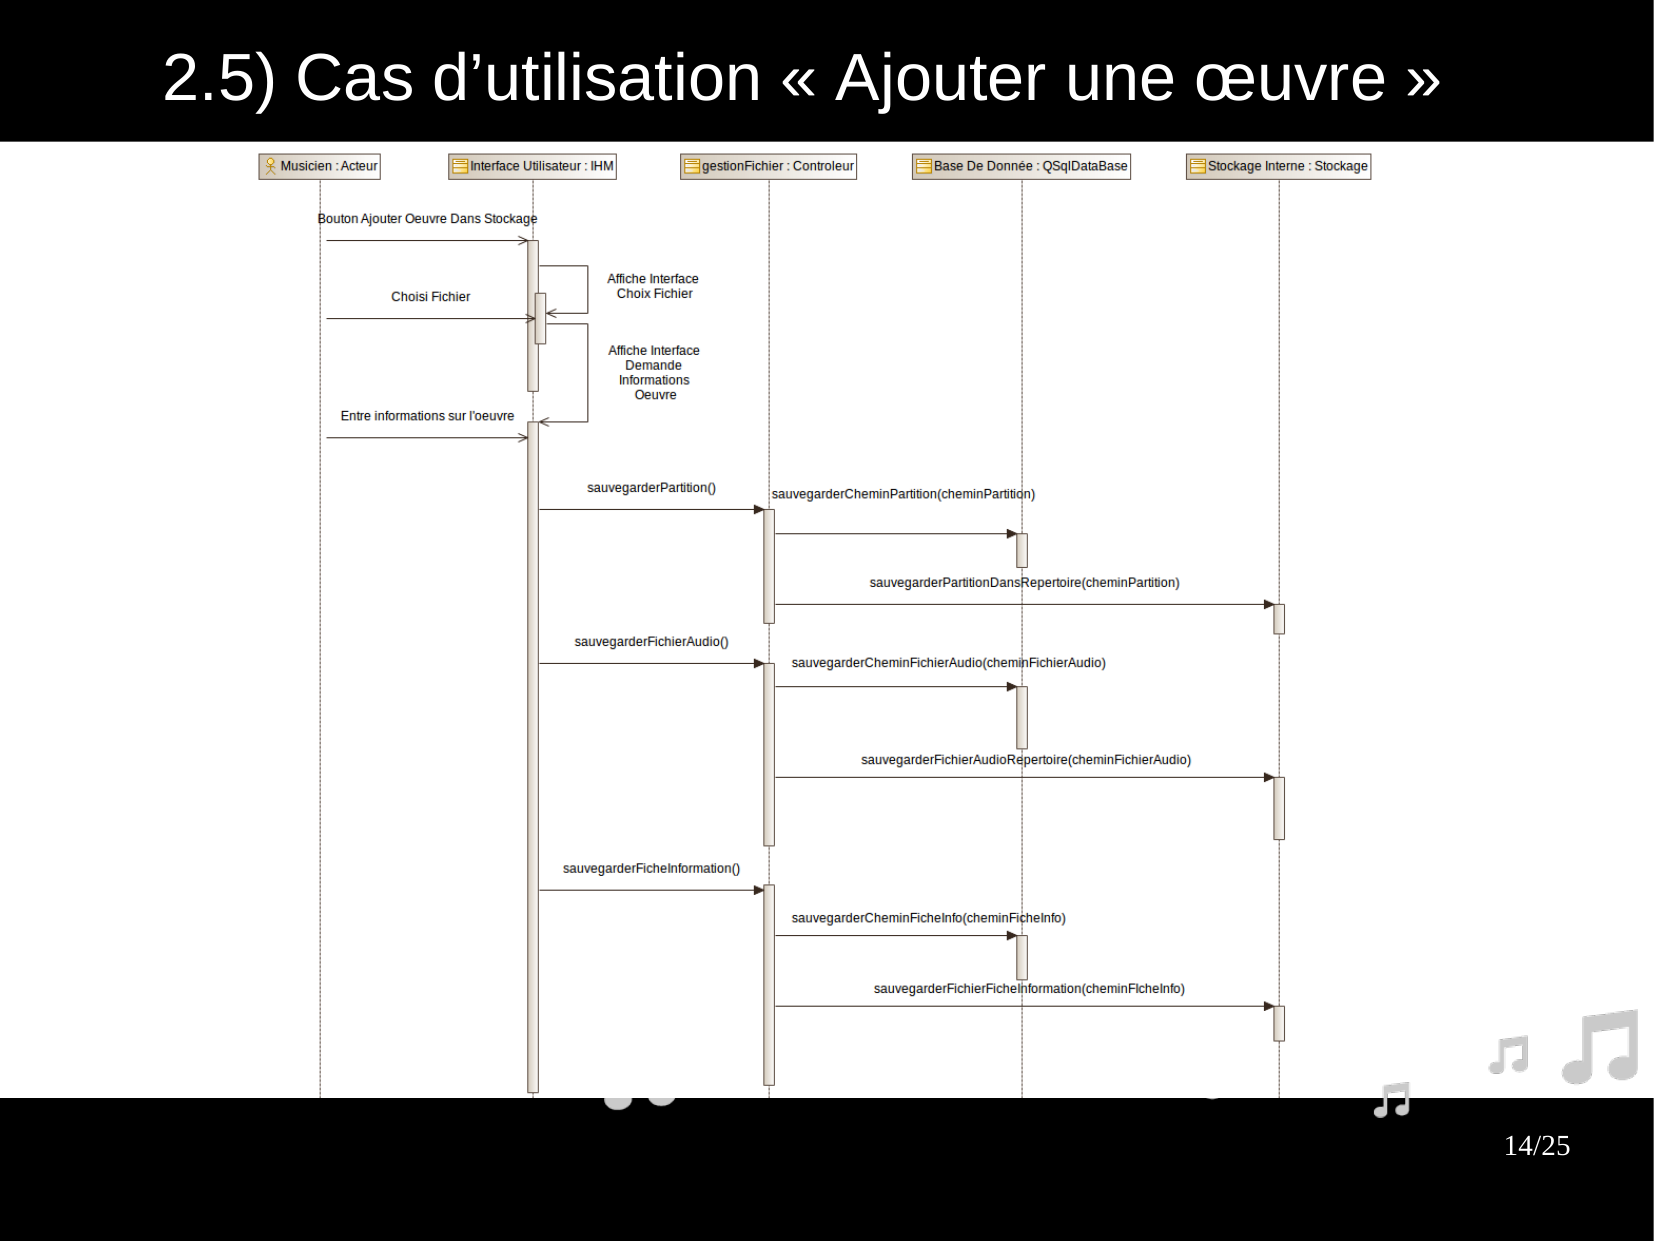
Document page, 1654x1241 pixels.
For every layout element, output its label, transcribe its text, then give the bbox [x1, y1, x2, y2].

title 2.5) Cas d’utilisation « Ajouter une œuvre » [59, 8, 1548, 148]
picture [248, 143, 1382, 1098]
